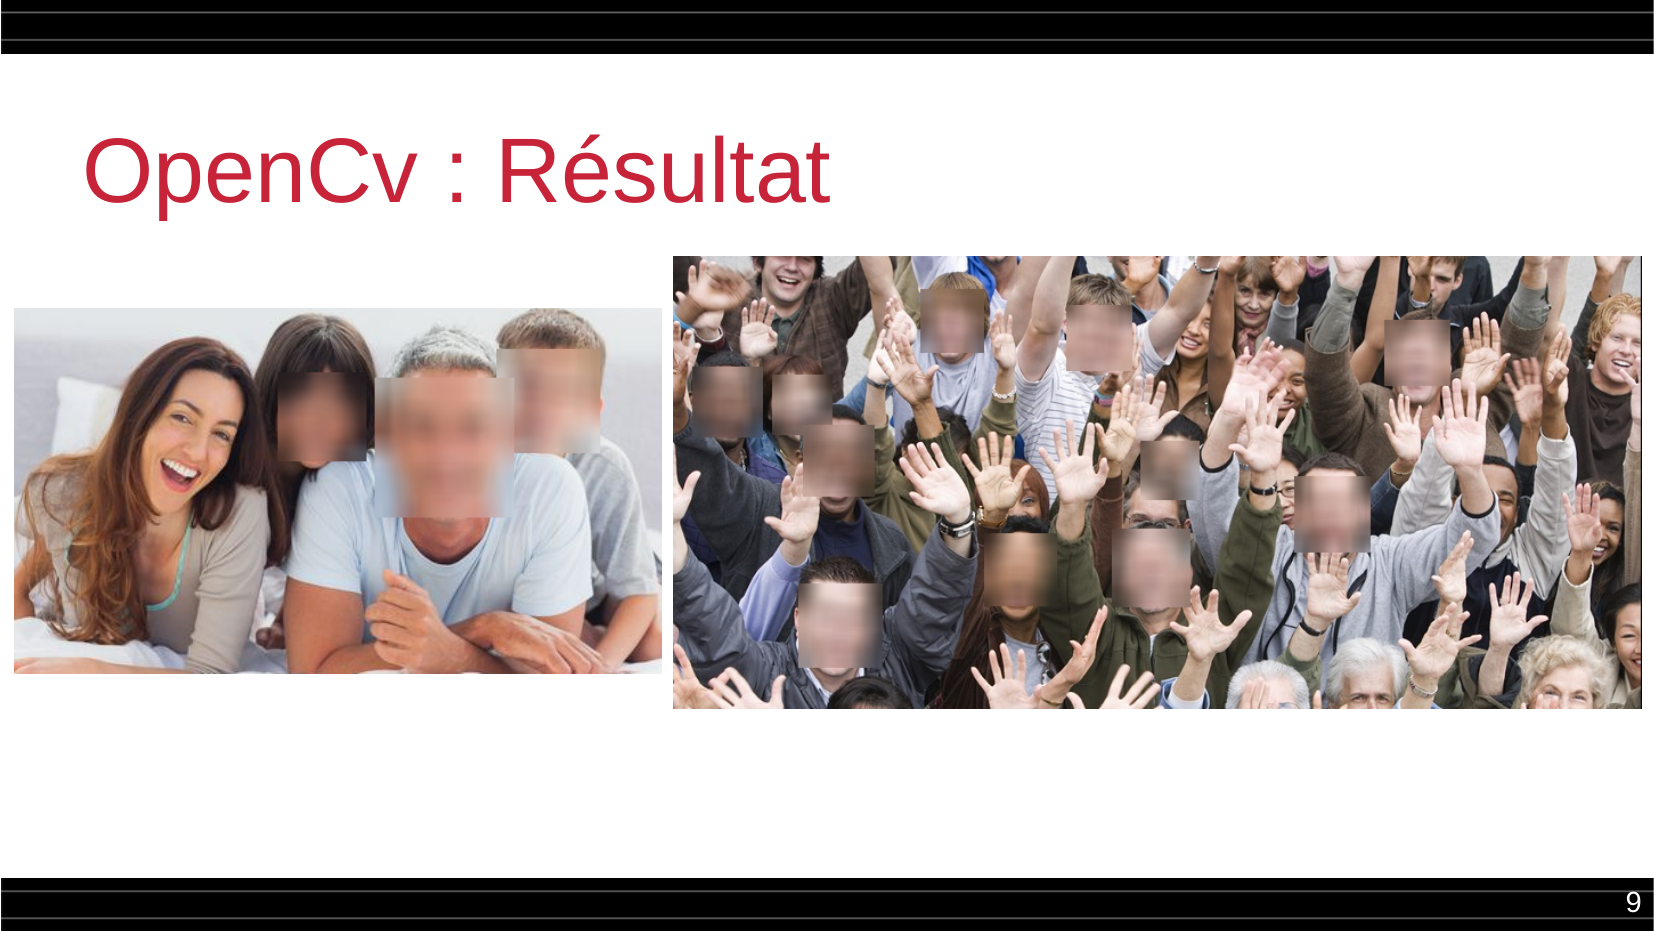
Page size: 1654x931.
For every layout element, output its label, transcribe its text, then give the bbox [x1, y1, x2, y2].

title OpenCv : Résultat [82, 92, 1571, 249]
picture [1, 878, 1654, 931]
picture [14, 308, 662, 674]
picture [1, 0, 1654, 54]
picture [673, 256, 1642, 709]
